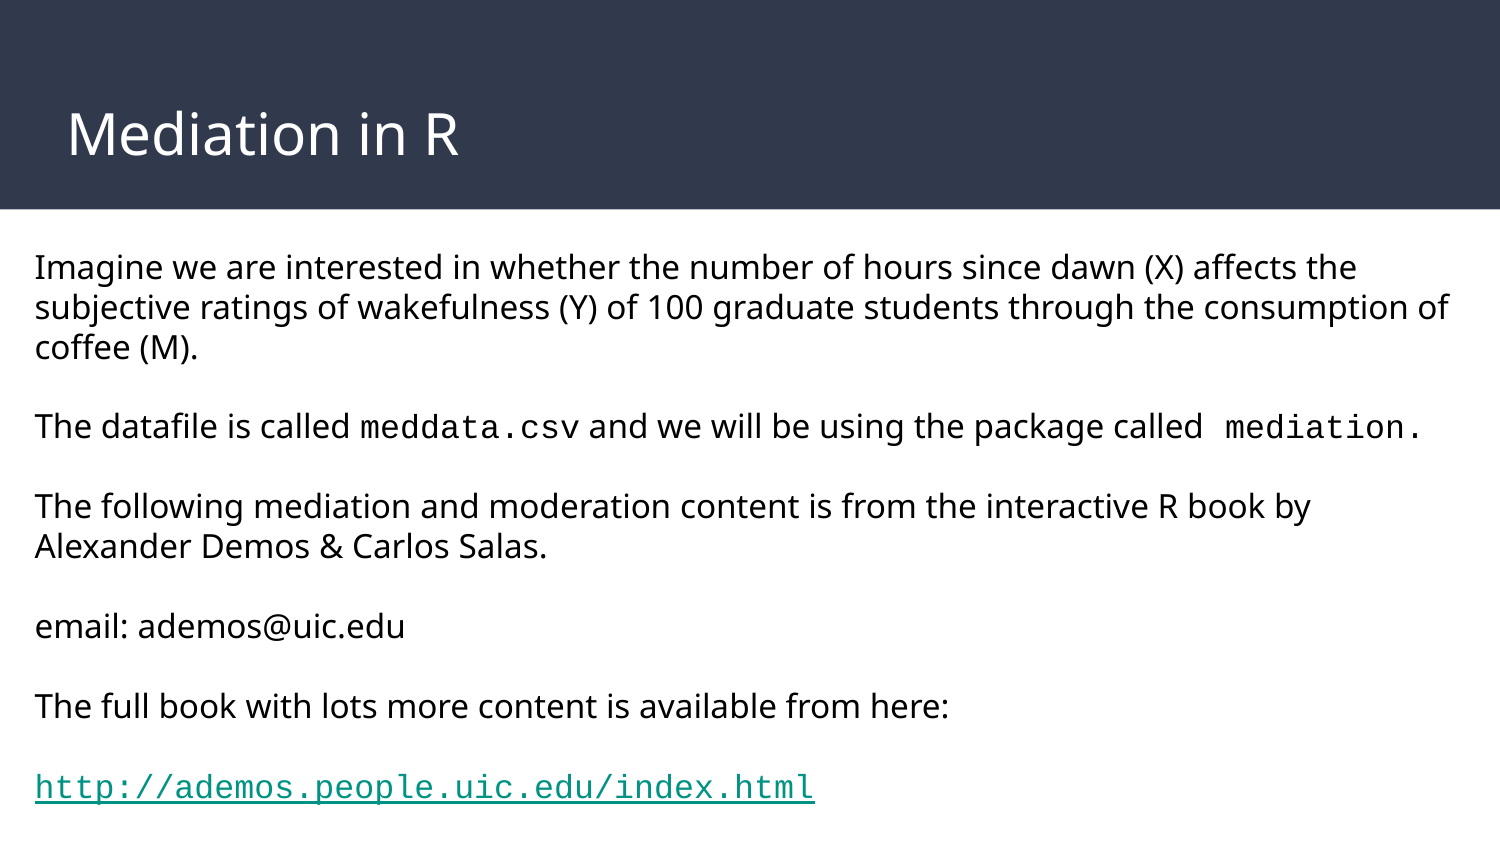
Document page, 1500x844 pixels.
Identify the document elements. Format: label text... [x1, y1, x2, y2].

text_box Imagine we are interested in whether the number of hours since dawn (X) affects the subjective ratings of wakefulness (Y) of 100 graduate students through the consumption of coffee (M). The datafile is called meddata.csv and we will be using the package called mediation. The following mediation and moderation content is from the interactive R book by Alexander Demos & Carlos Salas. email: ademos@uic.edu The full book with lots more content is available from here: http://ademos.people.uic.edu/index.html [19, 230, 1477, 832]
title Mediation in R [51, 82, 1449, 185]
